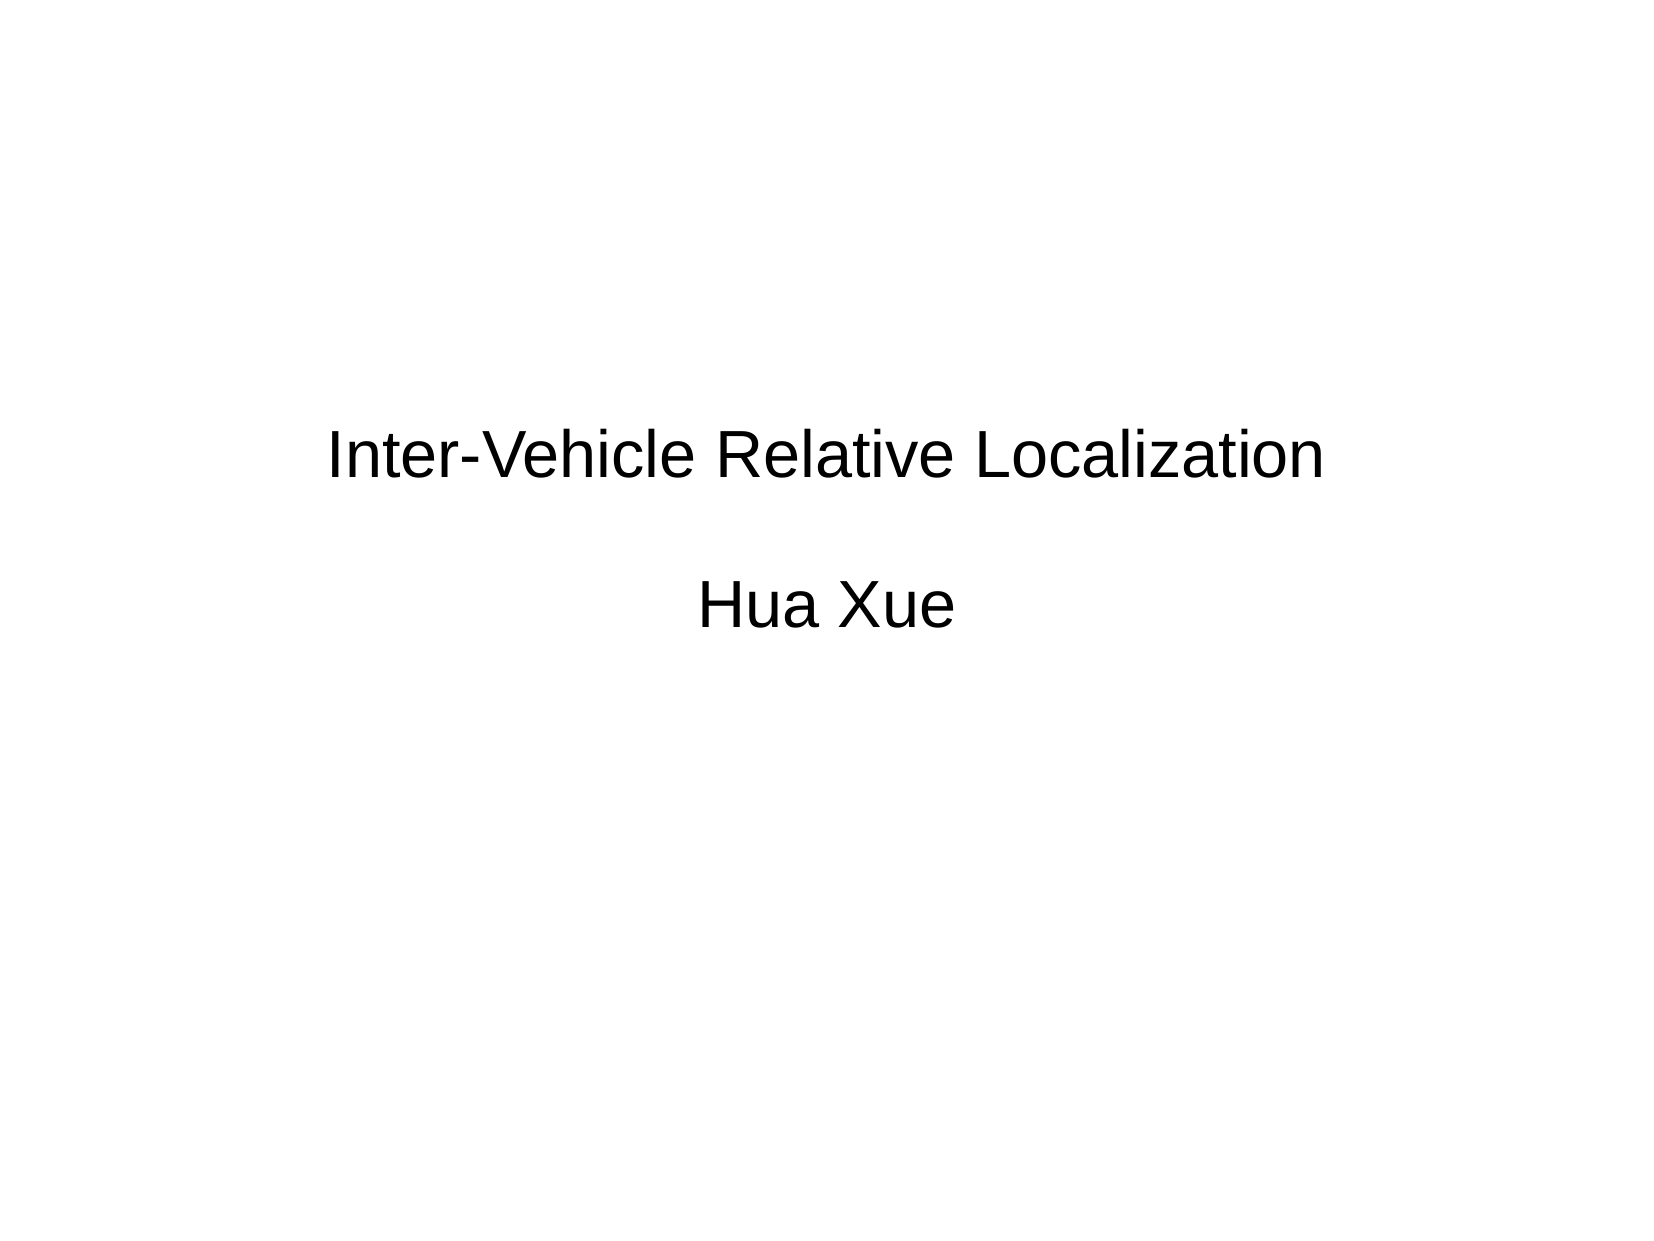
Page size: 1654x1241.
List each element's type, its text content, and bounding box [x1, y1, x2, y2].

subtitle Inter-Vehicle Relative Localization Hua Xue [82, 49, 1571, 1010]
